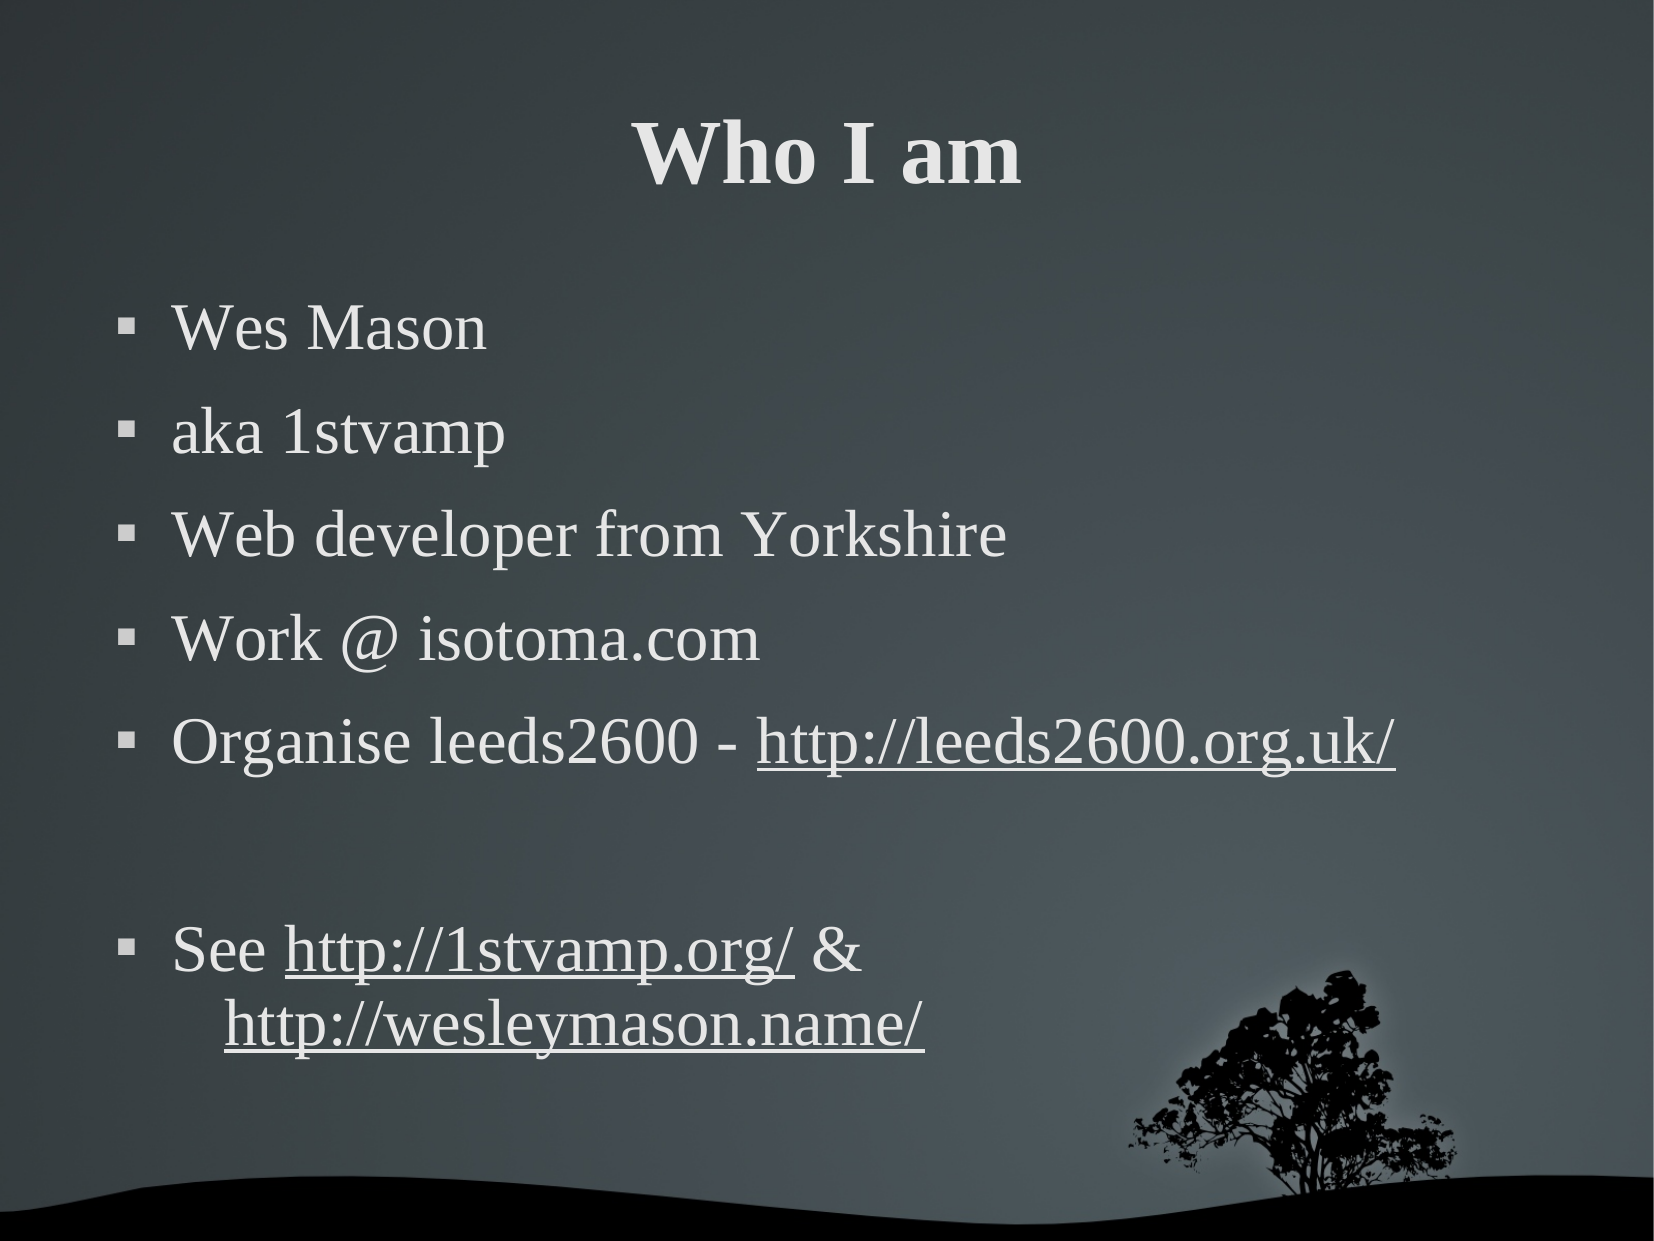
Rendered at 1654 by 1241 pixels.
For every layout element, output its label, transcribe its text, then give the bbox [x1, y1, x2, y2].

list Wes Mason aka 1stvamp Web developer from Yorkshire Work @ isotoma.com Organise leeds2600 - http://leeds2600.org.uk/ See http://1stvamp.org/ & http://wesleymason.name/ [82, 290, 1571, 1114]
title Who I am [82, 56, 1571, 250]
picture [0, 0, 1654, 1241]
